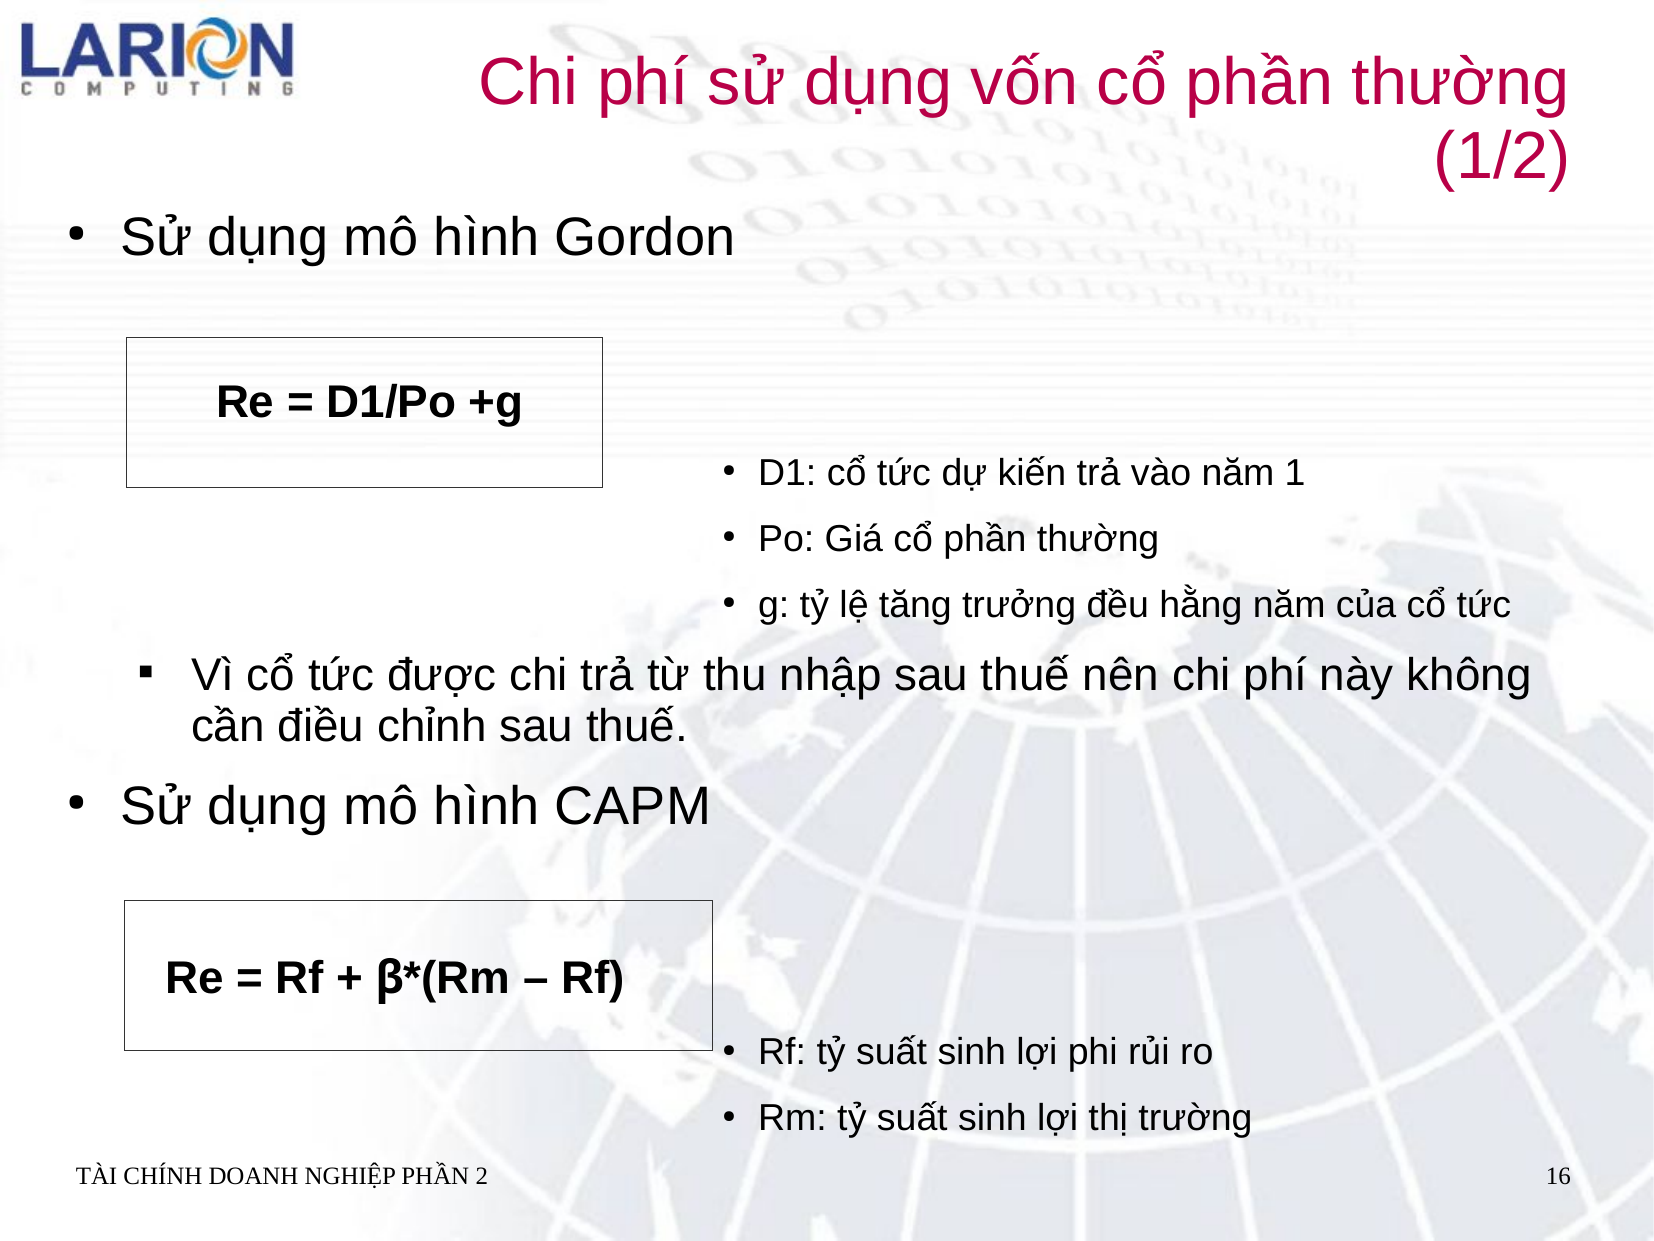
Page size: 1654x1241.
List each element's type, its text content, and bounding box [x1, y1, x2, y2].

list Sử dụng mô hình Gordon Re = D1/Po +g D1: cổ tức dự kiến trả vào năm 1 Po: Giá cổ phần thường g: tỷ lệ tăng trưởng đều hằng năm của cổ tức Vì cổ tức được chi trả từ thu nhập sau thuế nên chi phí này không cần điều chỉnh sau thuế. Sử dụng mô hình CAPM Re = Rf + β*(Rm – Rf) Rf: tỷ suất sinh lợi phi rủi ro Rm: tỷ suất sinh lợi thị trường [49, 206, 1538, 1202]
picture [0, 0, 1654, 1241]
title Chi phí sử dụng vốn cổ phần thường (1/2) [300, 43, 1571, 194]
